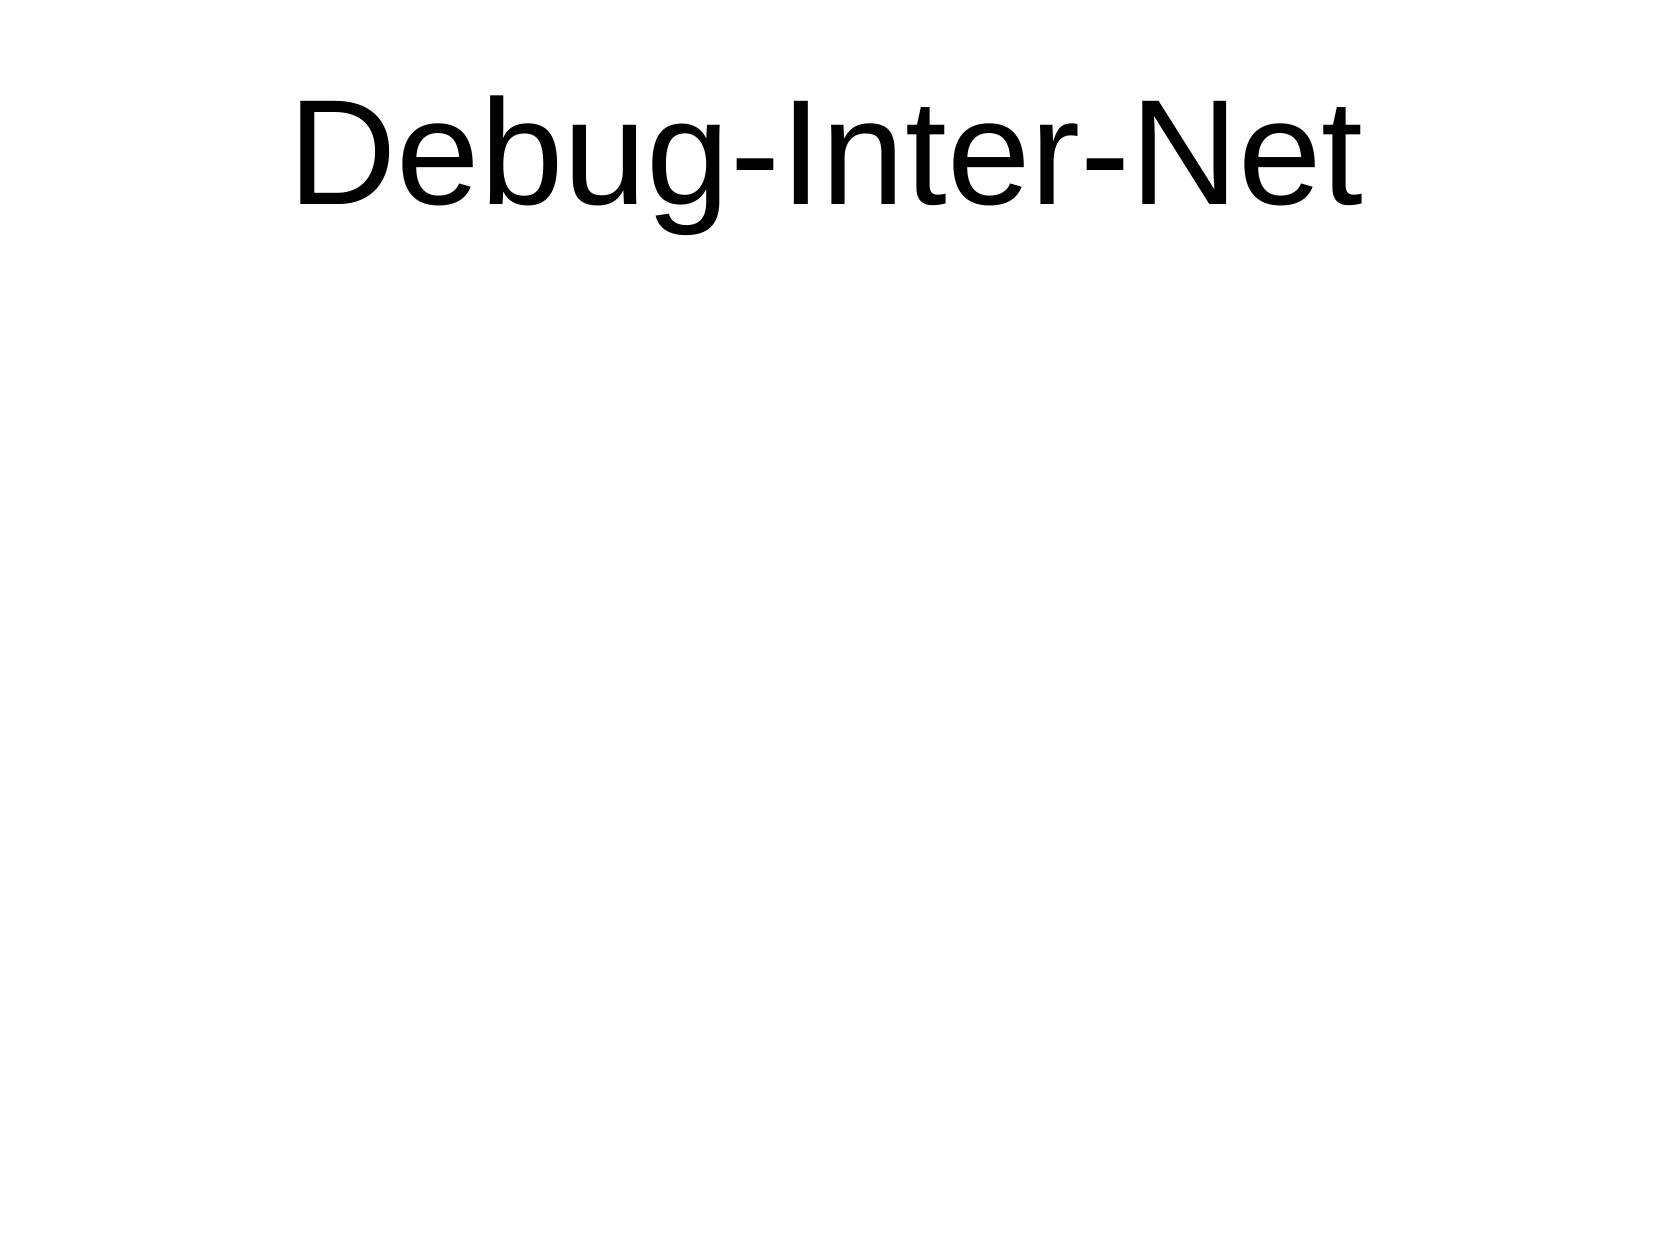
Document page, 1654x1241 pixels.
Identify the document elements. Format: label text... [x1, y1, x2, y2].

title Debug-Inter-Net [82, 56, 1571, 250]
